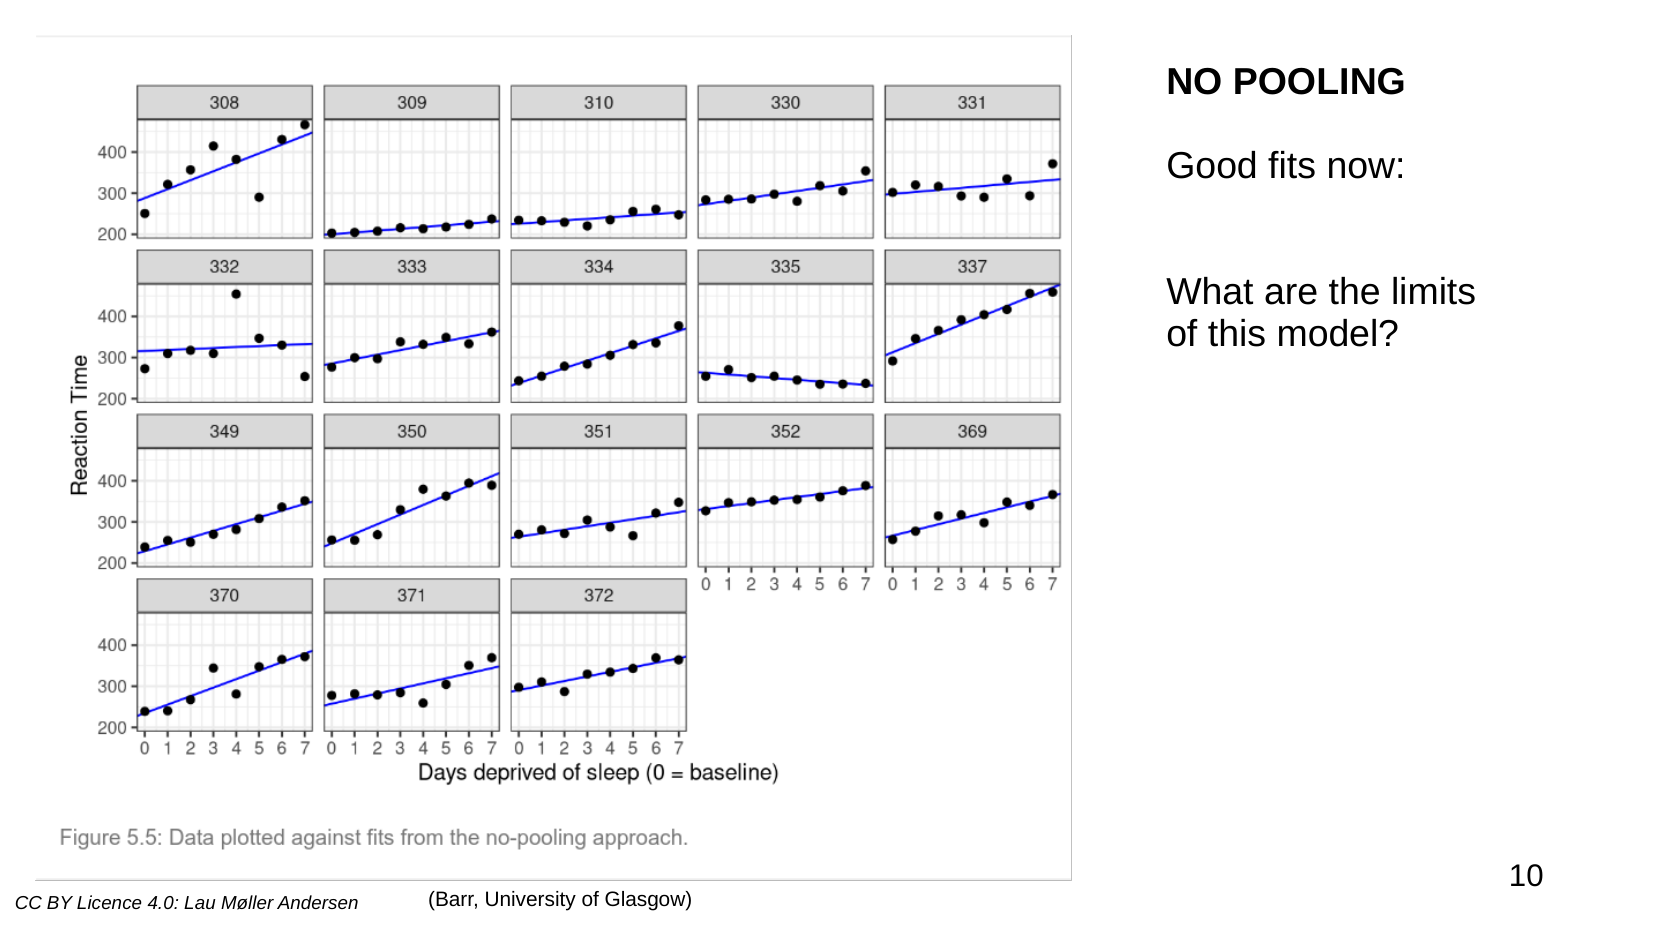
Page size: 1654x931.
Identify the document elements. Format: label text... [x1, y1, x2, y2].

picture [35, 35, 1074, 883]
text_box (Barr, University of Glasgow) [413, 880, 745, 919]
text_box <nummer> [1494, 850, 1654, 921]
text_box NO POOLING Good fits now: What are the limits of this model? [1151, 53, 1506, 362]
text_box CC BY Licence 4.0: Lau Møller Andersen [0, 885, 388, 921]
